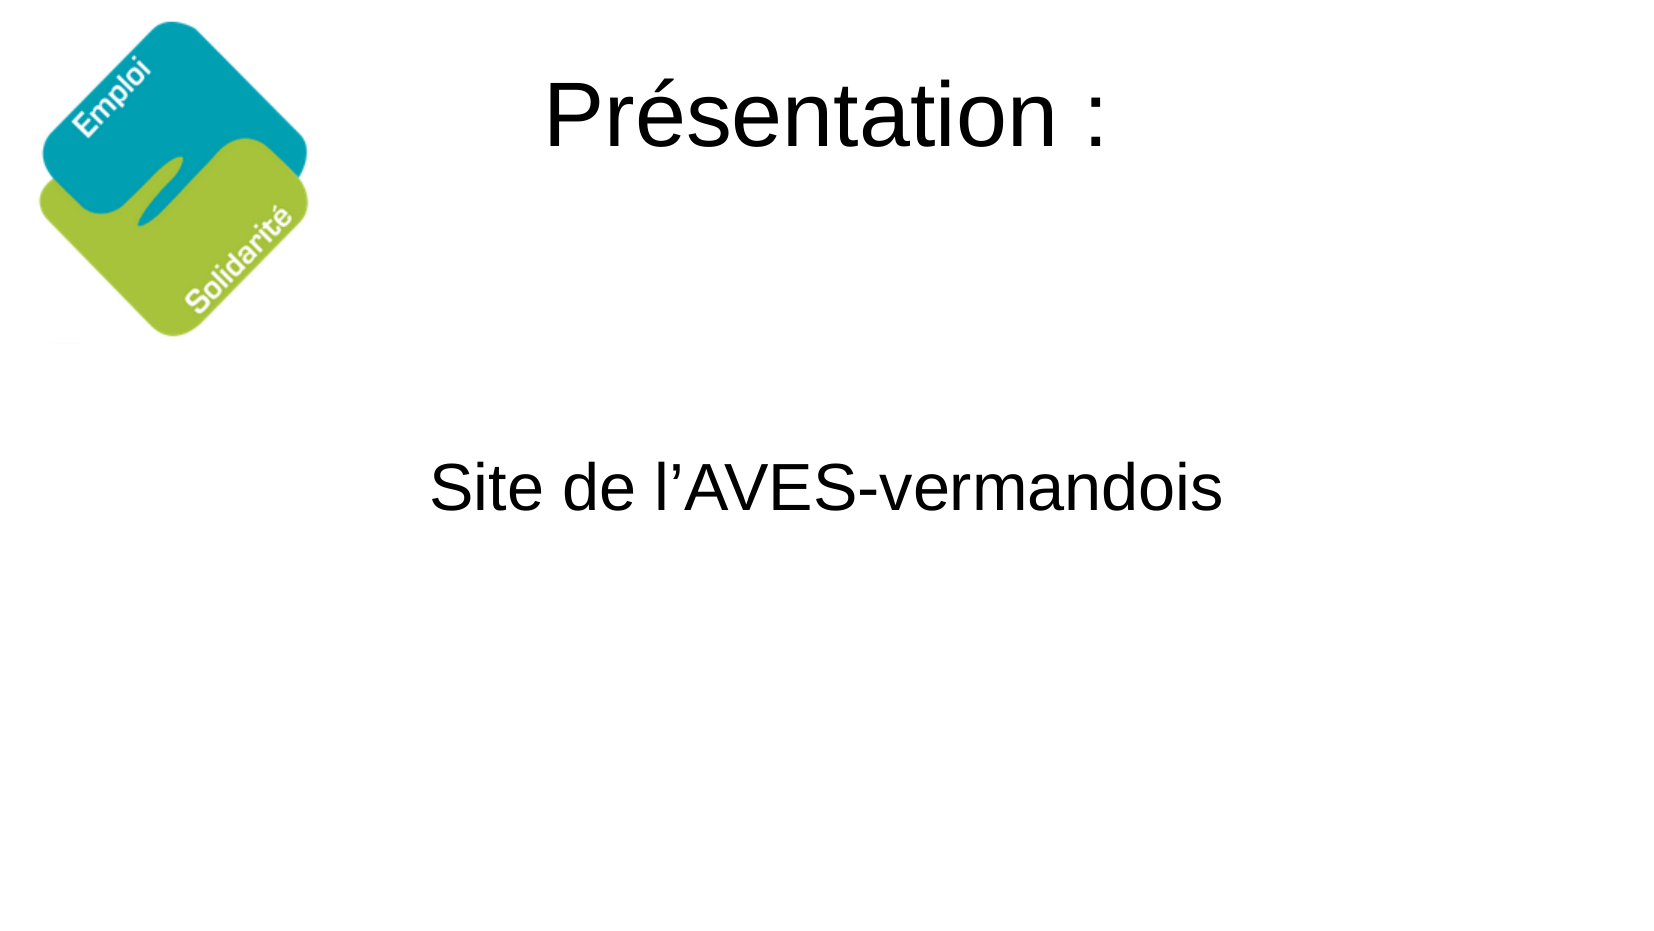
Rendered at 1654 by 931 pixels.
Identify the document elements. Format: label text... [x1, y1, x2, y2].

subtitle Site de l’AVES-vermandois [82, 217, 1571, 758]
picture [0, 0, 355, 355]
title Présentation : [82, 37, 1571, 193]
